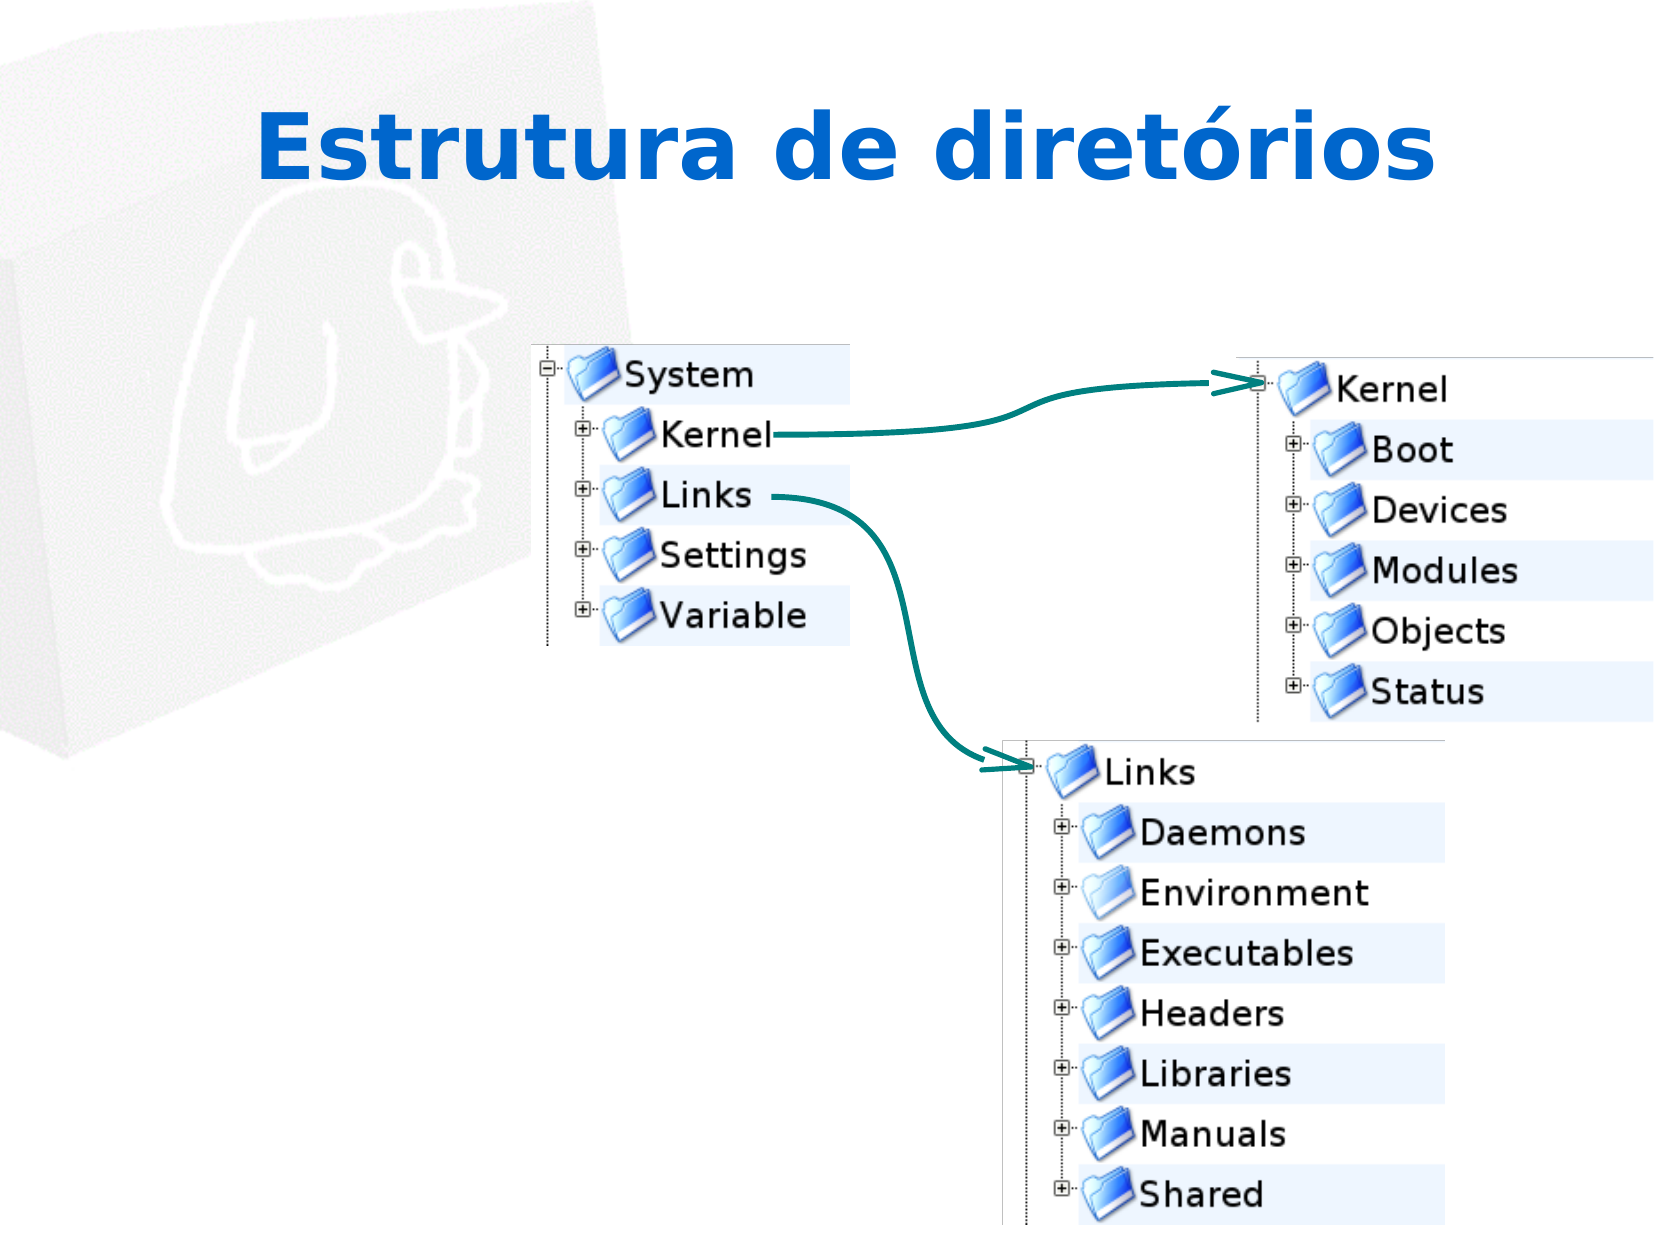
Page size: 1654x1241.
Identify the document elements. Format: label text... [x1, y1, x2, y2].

picture [1001, 739, 1445, 1225]
picture [0, 0, 850, 771]
picture [1236, 356, 1654, 724]
picture [1001, 759, 1016, 766]
title Estrutura de diretórios [112, 70, 1581, 226]
